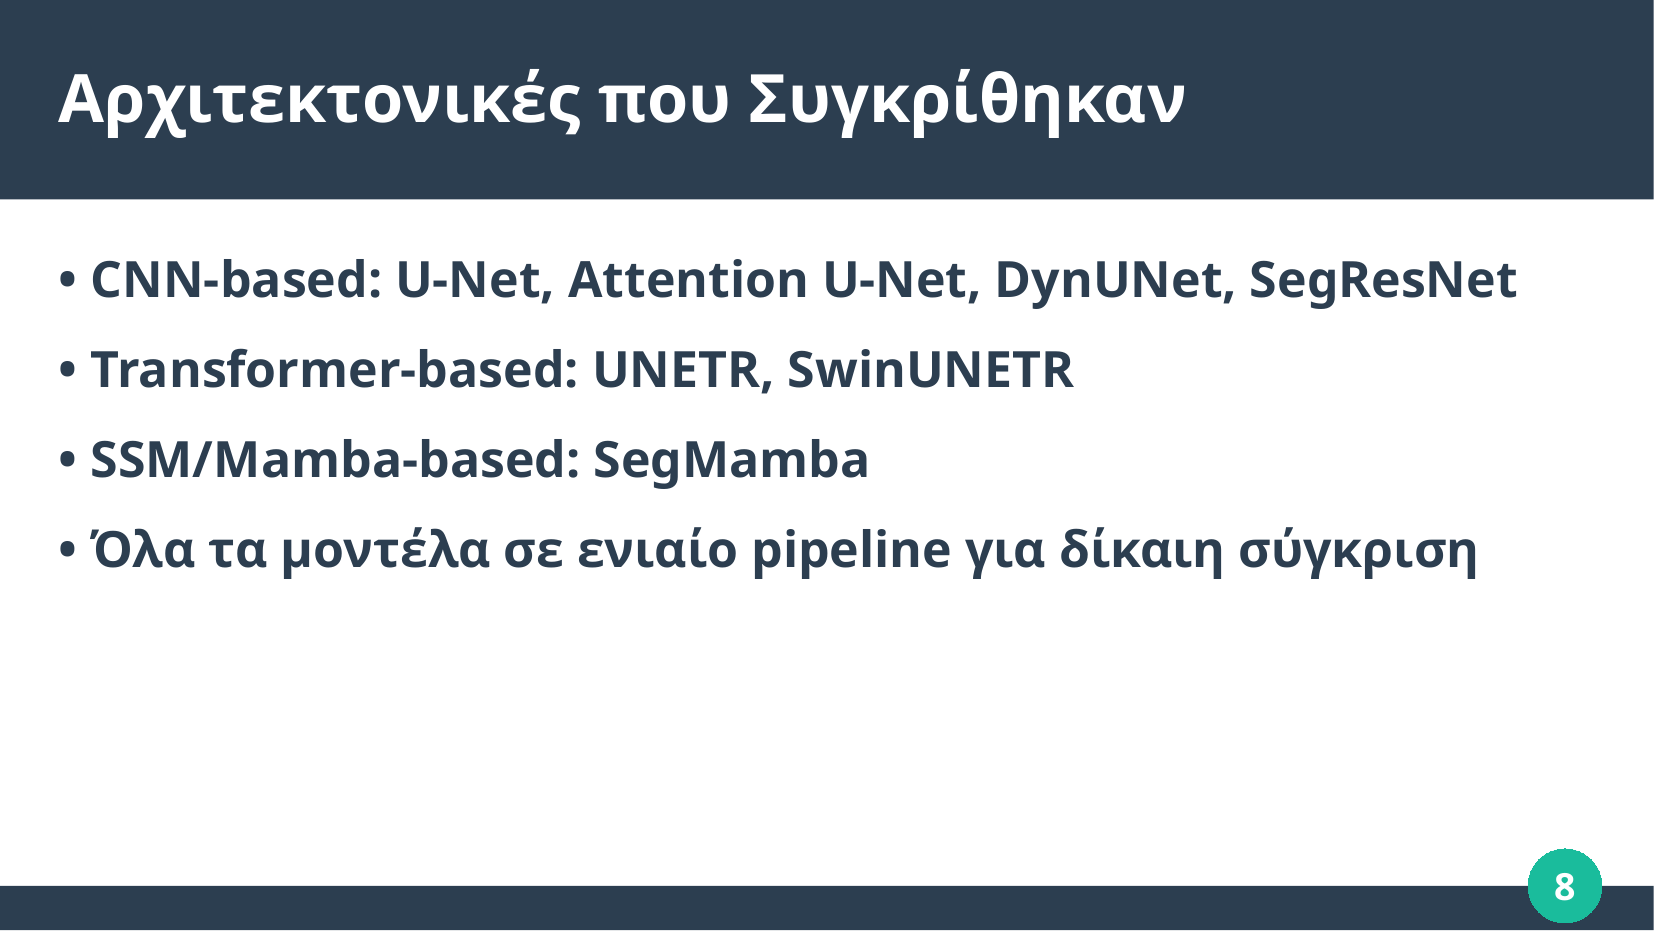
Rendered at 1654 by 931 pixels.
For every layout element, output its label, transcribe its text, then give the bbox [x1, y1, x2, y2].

title Αρχιτεκτονικές που Συγκρίθηκαν [59, 37, 1595, 156]
list • CNN-based: U-Net, Attention U-Net, DynUNet, SegResNet • Transformer-based: UNETR, SwinUNETR • SSM/Mamba-based: SegMamba • Όλα τα μοντέλα σε ενιαίο pipeline για δίκαιη σύγκριση [59, 243, 1595, 864]
